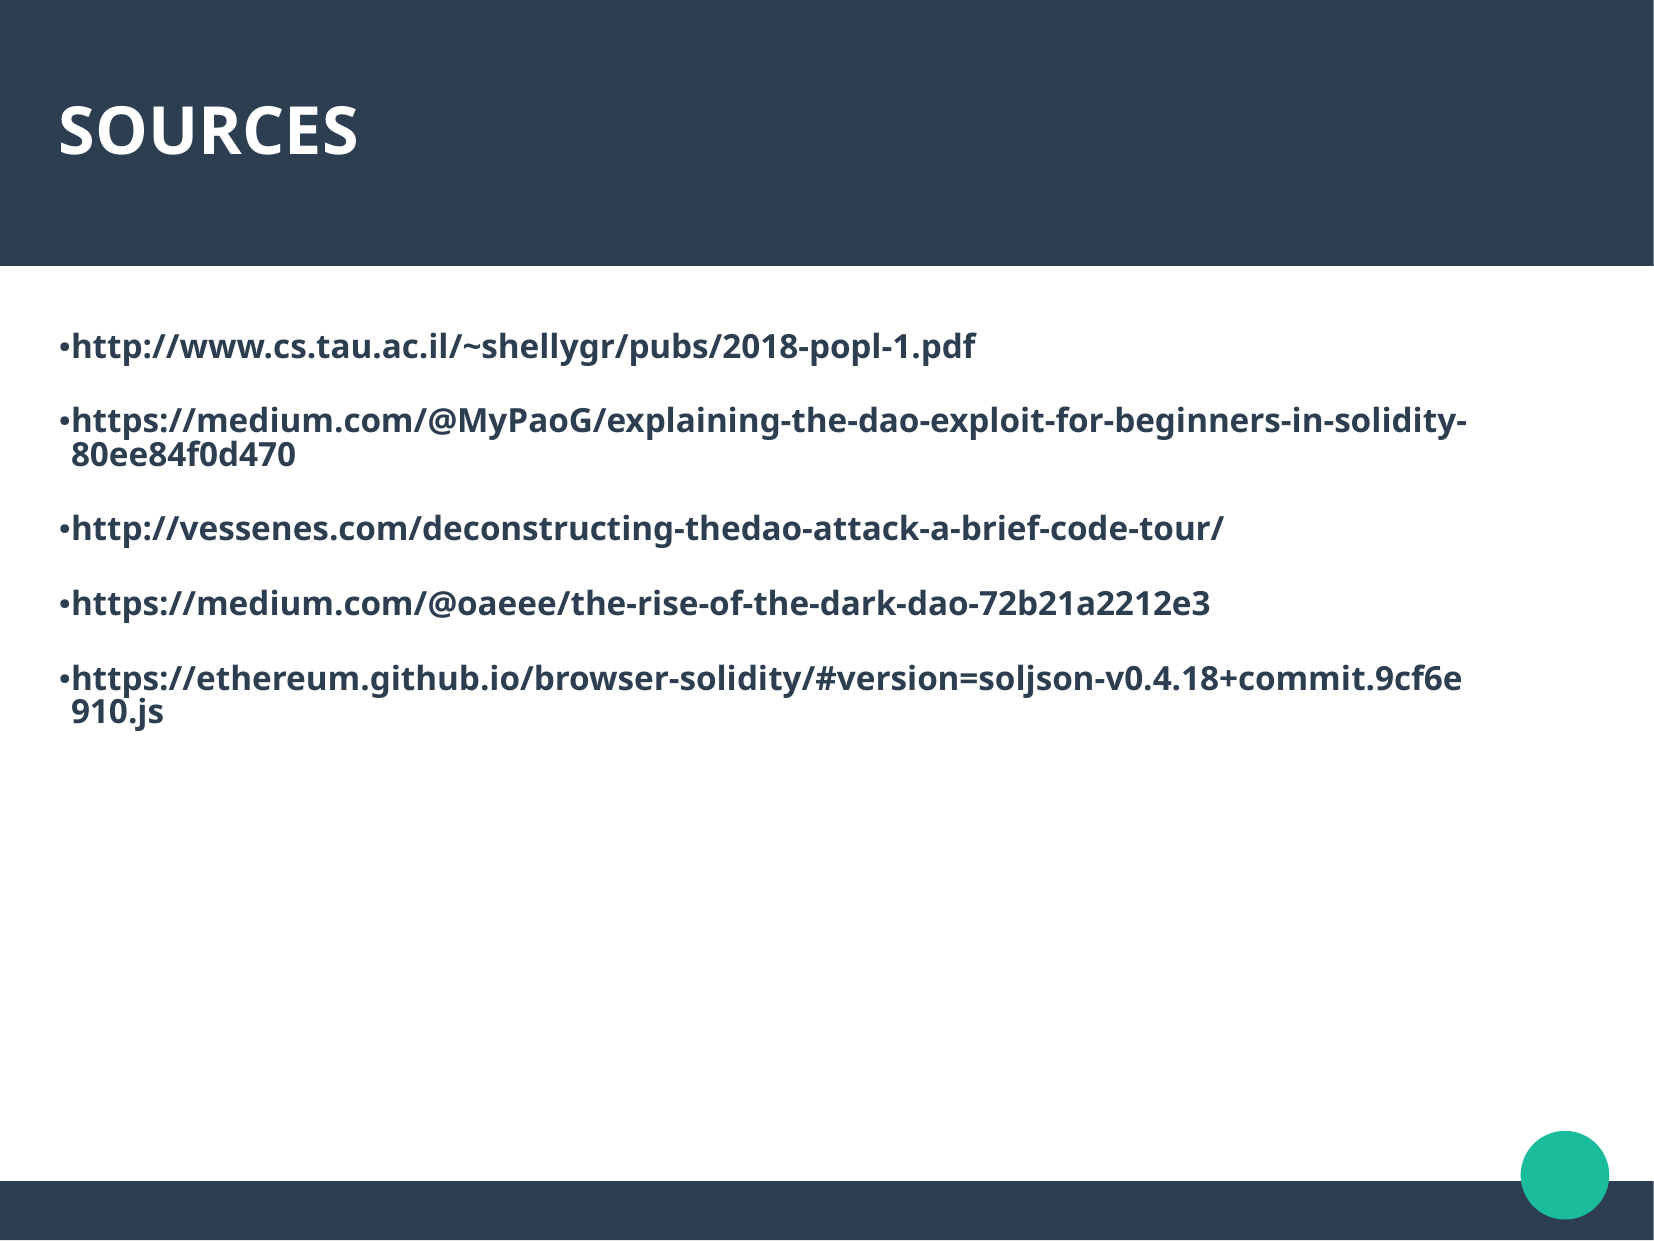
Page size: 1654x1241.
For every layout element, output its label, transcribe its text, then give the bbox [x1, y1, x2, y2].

list http://www.cs.tau.ac.il/~shellygr/pubs/2018-popl-1.pdf https://medium.com/@MyPaoG/explaining-the-dao-exploit-for-beginners-in-solidity-80ee84f0d470 http://vessenes.com/deconstructing-thedao-attack-a-brief-code-tour/ https://medium.com/@oaeee/the-rise-of-the-dark-dao-72b21a2212e3 https://ethereum.github.io/browser-solidity/#version=soljson-v0.4.18+commit.9cf6e910.js [59, 324, 1480, 1152]
title SOURCES [59, 49, 1595, 207]
